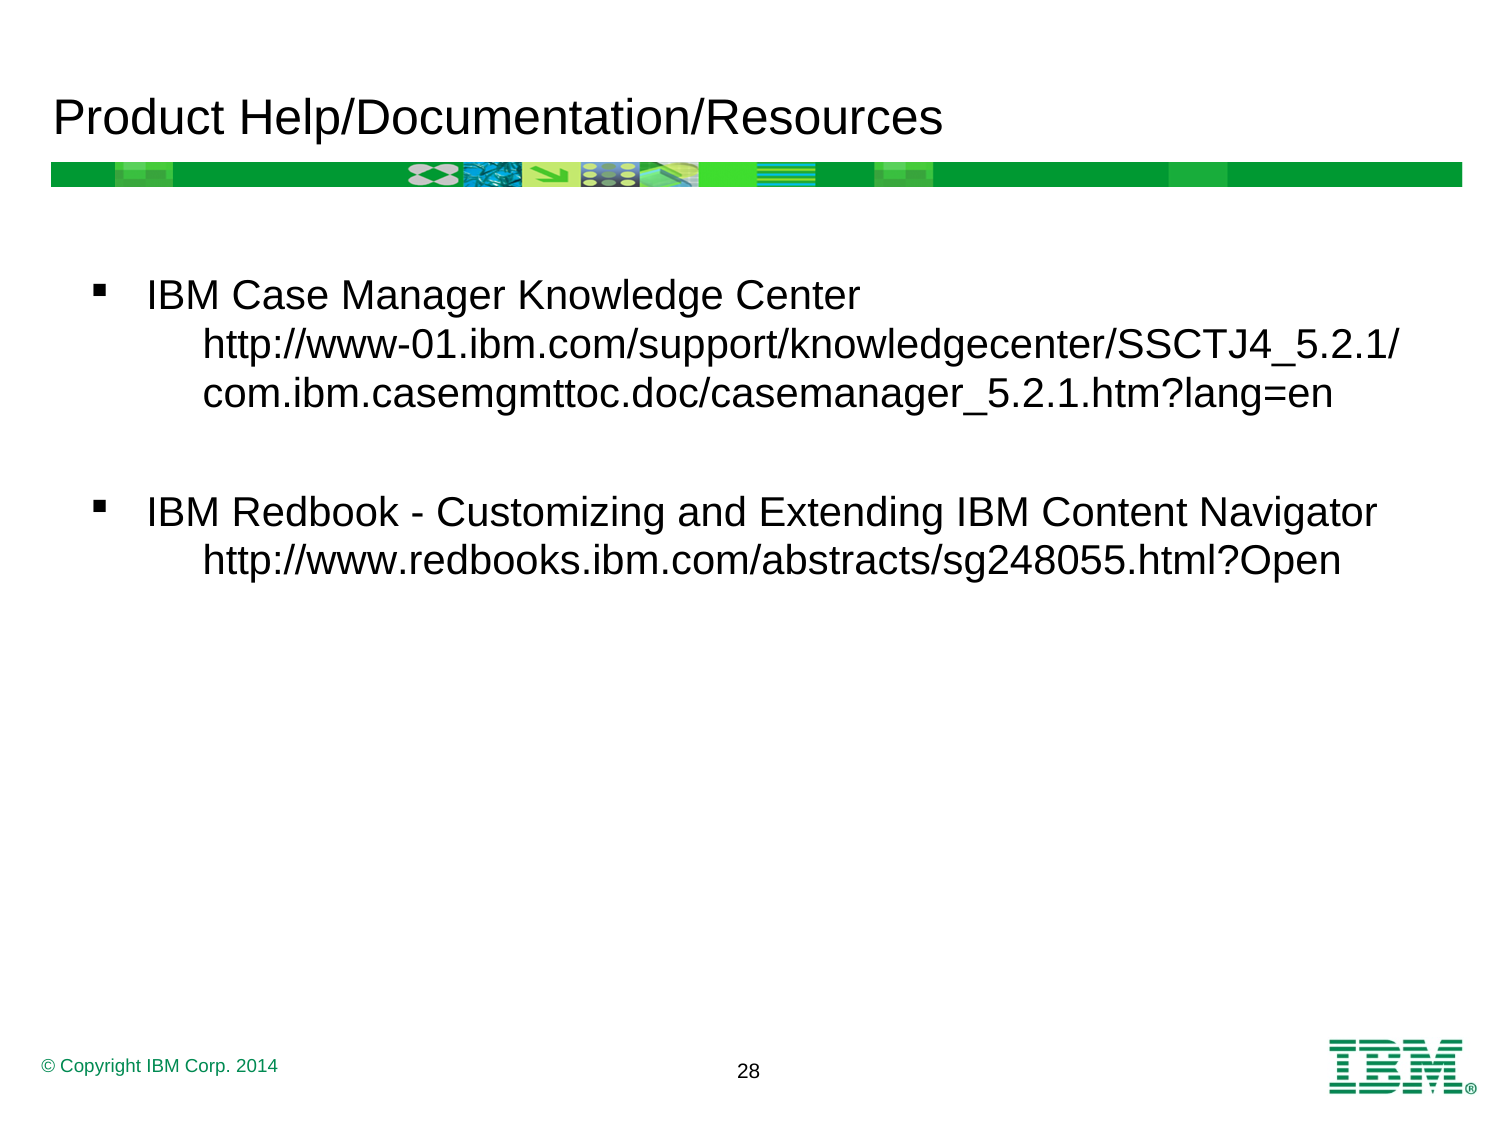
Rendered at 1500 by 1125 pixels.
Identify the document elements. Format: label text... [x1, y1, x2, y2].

picture [1327, 1037, 1479, 1096]
title Product Help/Documentation/Resources [37, 45, 1388, 188]
picture [50, 161, 1463, 189]
list IBM Case Manager Knowledge Center http://www-01.ibm.com/support/knowledgecenter/SSCTJ4_5.2.1/com.ibm.casemgmttoc.doc/casemanager_5.2.1.htm?lang=en IBM Redbook - Customizing and Extending IBM Content Navigator http://www.redbooks.ibm.com/abstracts/sg248055.html?Open [75, 262, 1426, 1006]
